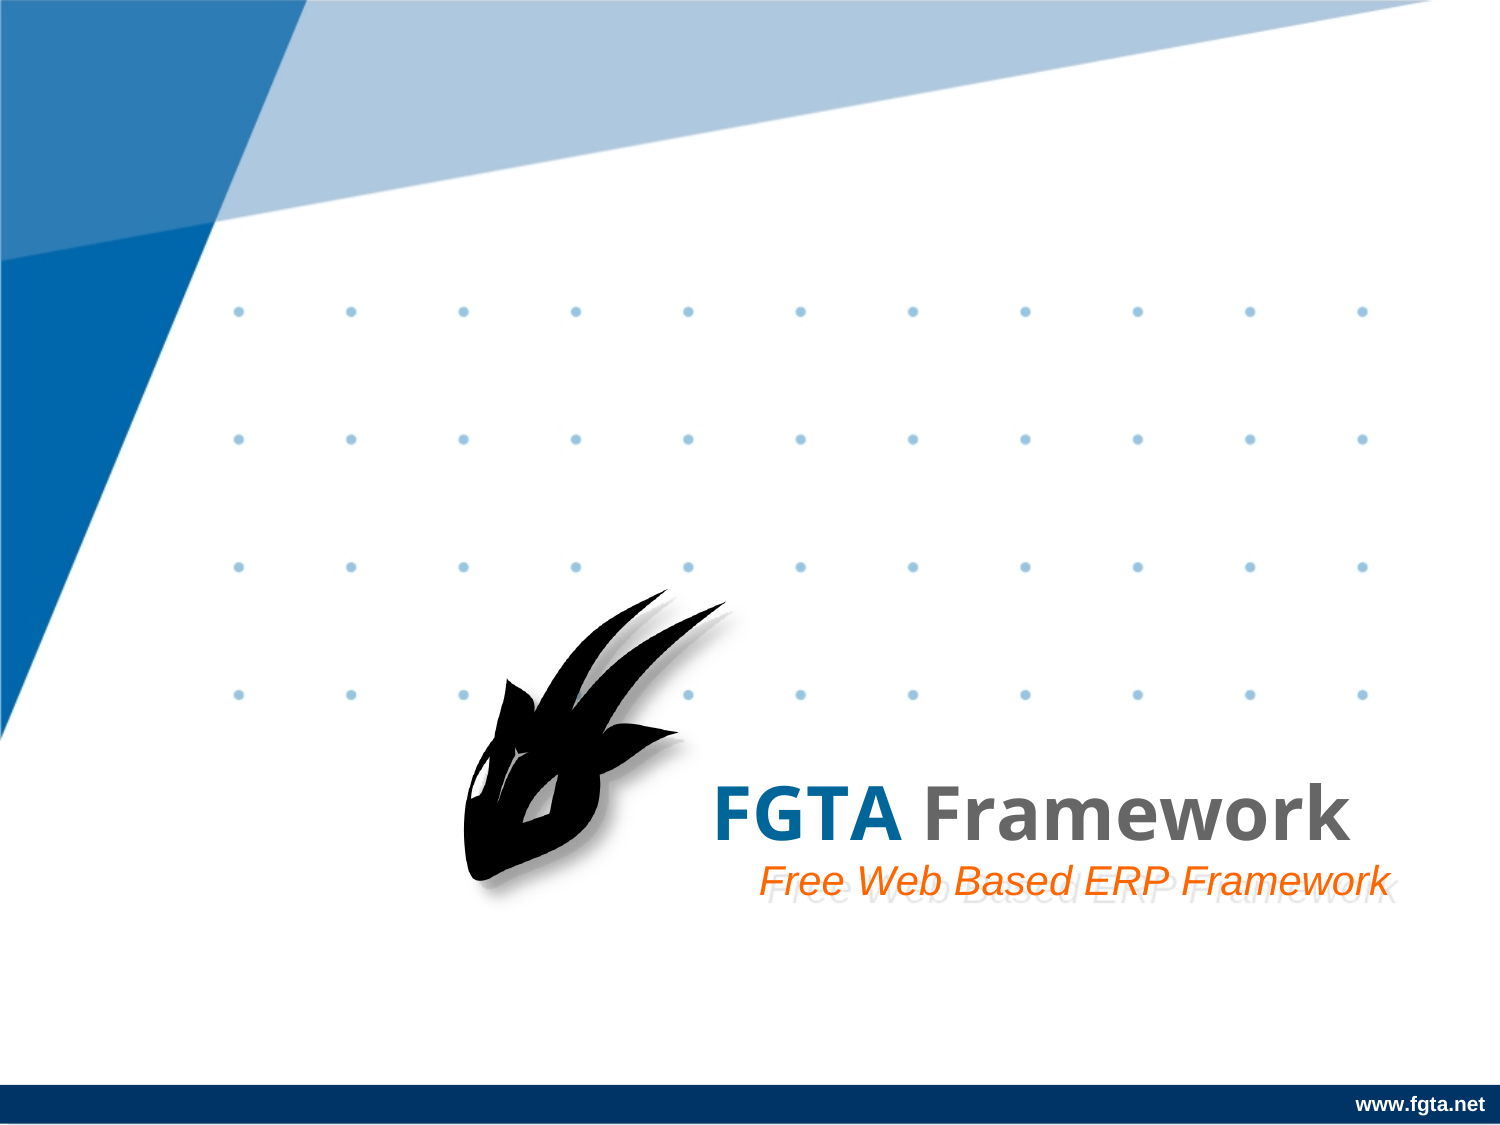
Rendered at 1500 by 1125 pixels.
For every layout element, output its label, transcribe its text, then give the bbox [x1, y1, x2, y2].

title FGTA Framework [562, 752, 1500, 995]
picture [0, 0, 1500, 910]
text_box Free Web Based ERP Framework [744, 850, 1403, 913]
